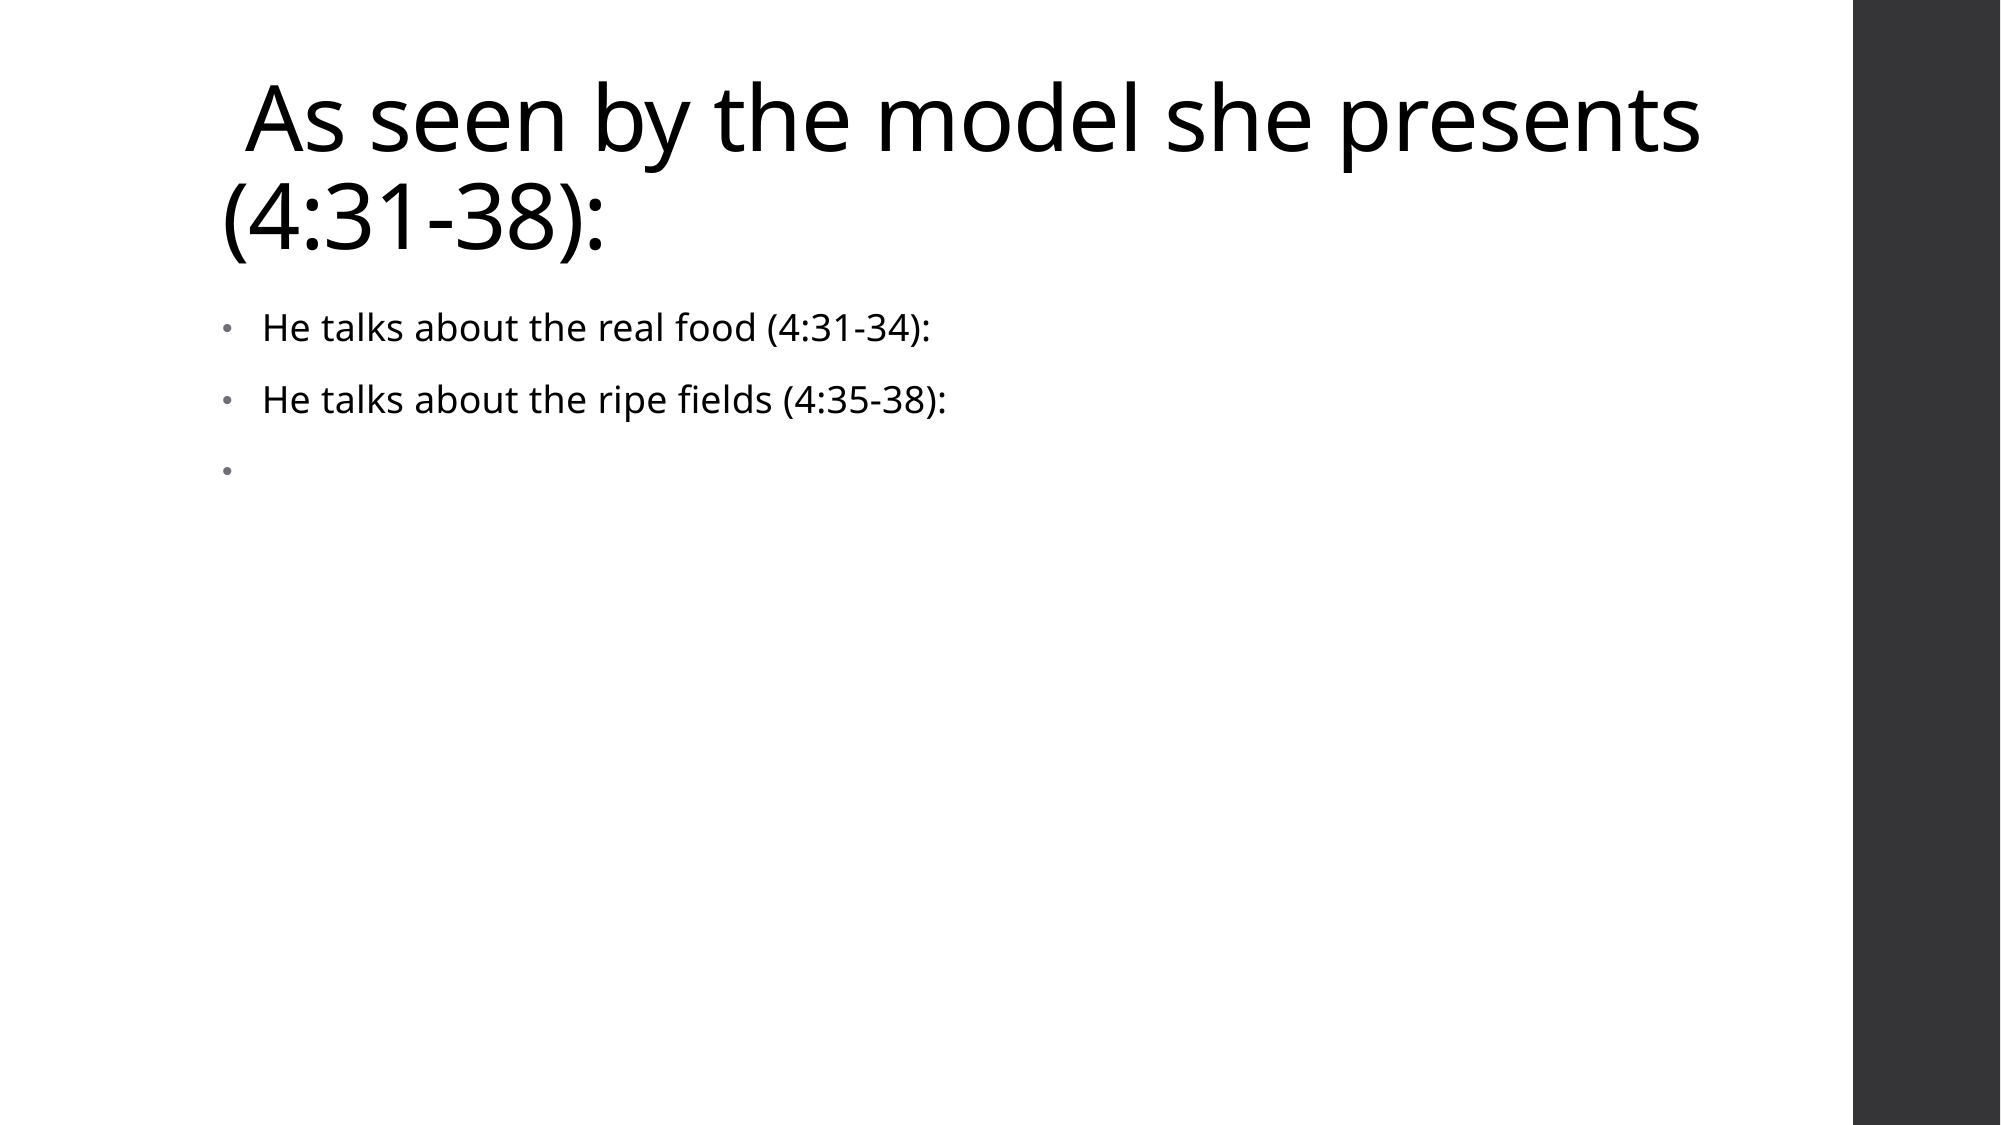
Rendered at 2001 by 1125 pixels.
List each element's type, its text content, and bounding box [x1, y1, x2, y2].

list He talks about the real food (4:31-34): He talks about the ripe fields (4:35-38): [206, 299, 1617, 1014]
title As seen by the model she presents (4:31-38): [206, 60, 1797, 278]
